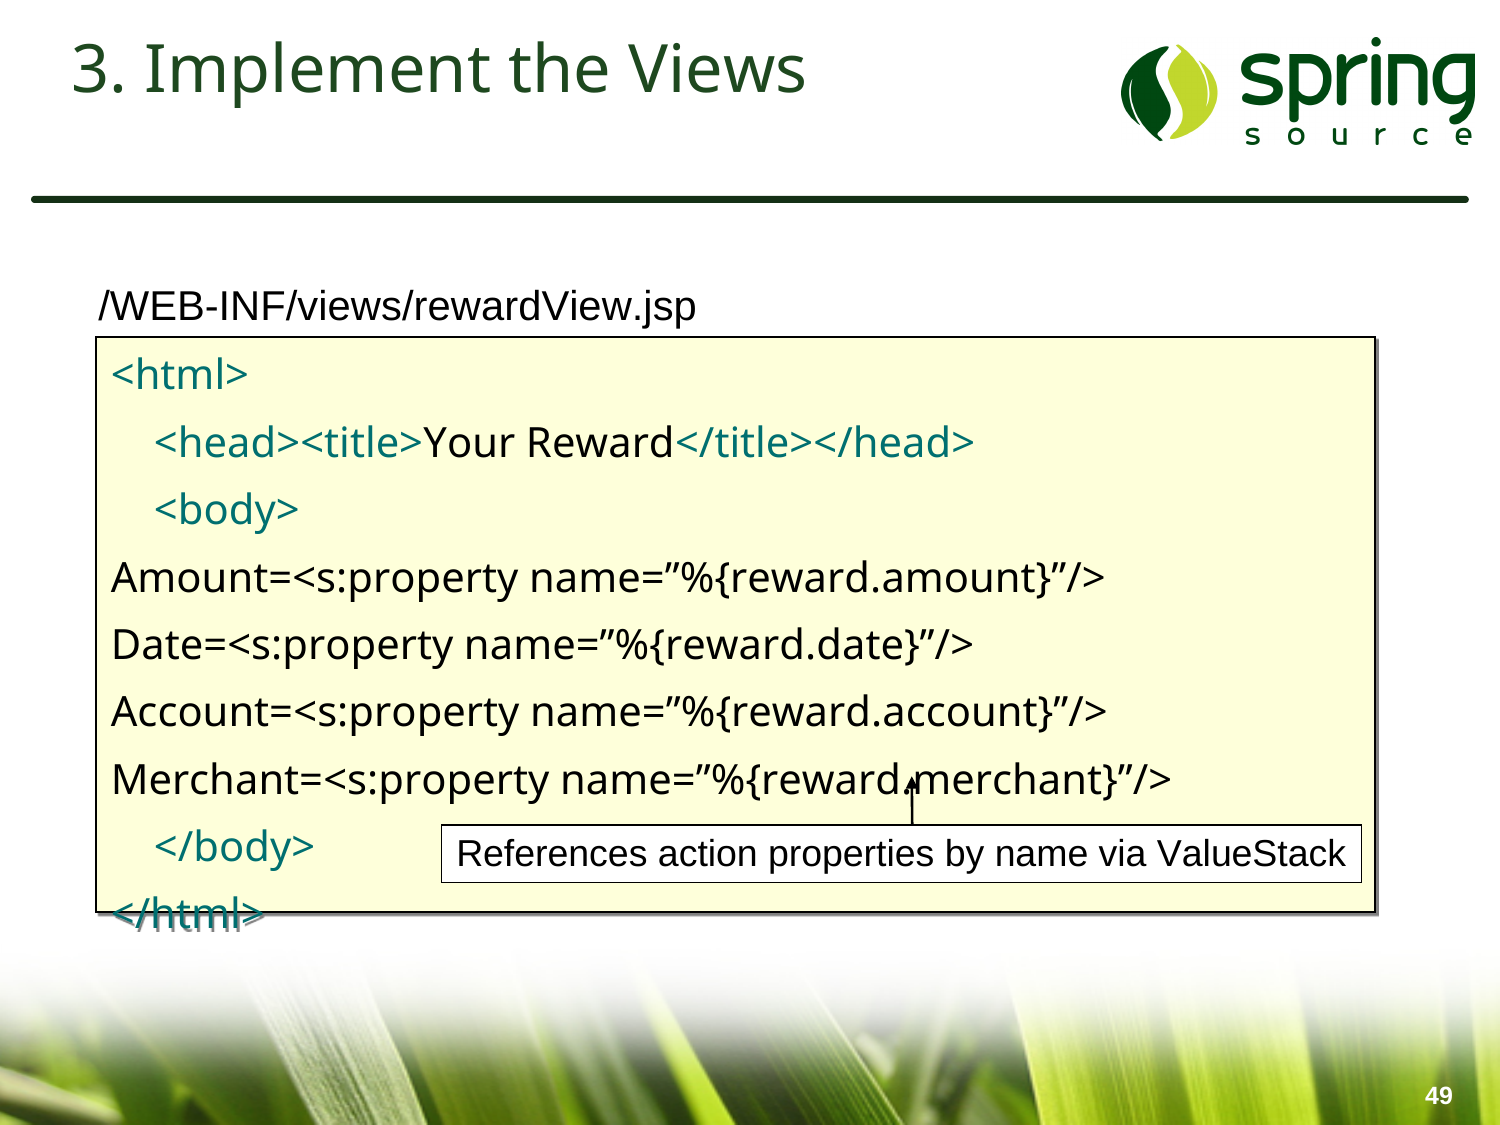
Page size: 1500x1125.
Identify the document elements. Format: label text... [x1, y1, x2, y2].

text_box References action properties by name via ValueStack [441, 825, 1362, 883]
title 3. Implement the Views [56, 13, 1089, 176]
picture [1121, 37, 1475, 145]
text_box <html> <head><title>Your Reward</title></head> <body> Amount=<s:property name=”%{reward.amount}”/> Date=<s:property name=”%{reward.date}”/> Account=<s:property name=”%{reward.account}”/> Merchant=<s:property name=”%{reward.merchant}”/> </body> </html> [96, 337, 1375, 913]
picture [0, 944, 1500, 1125]
text_box /WEB-INF/views/rewardView.jsp [83, 275, 713, 337]
